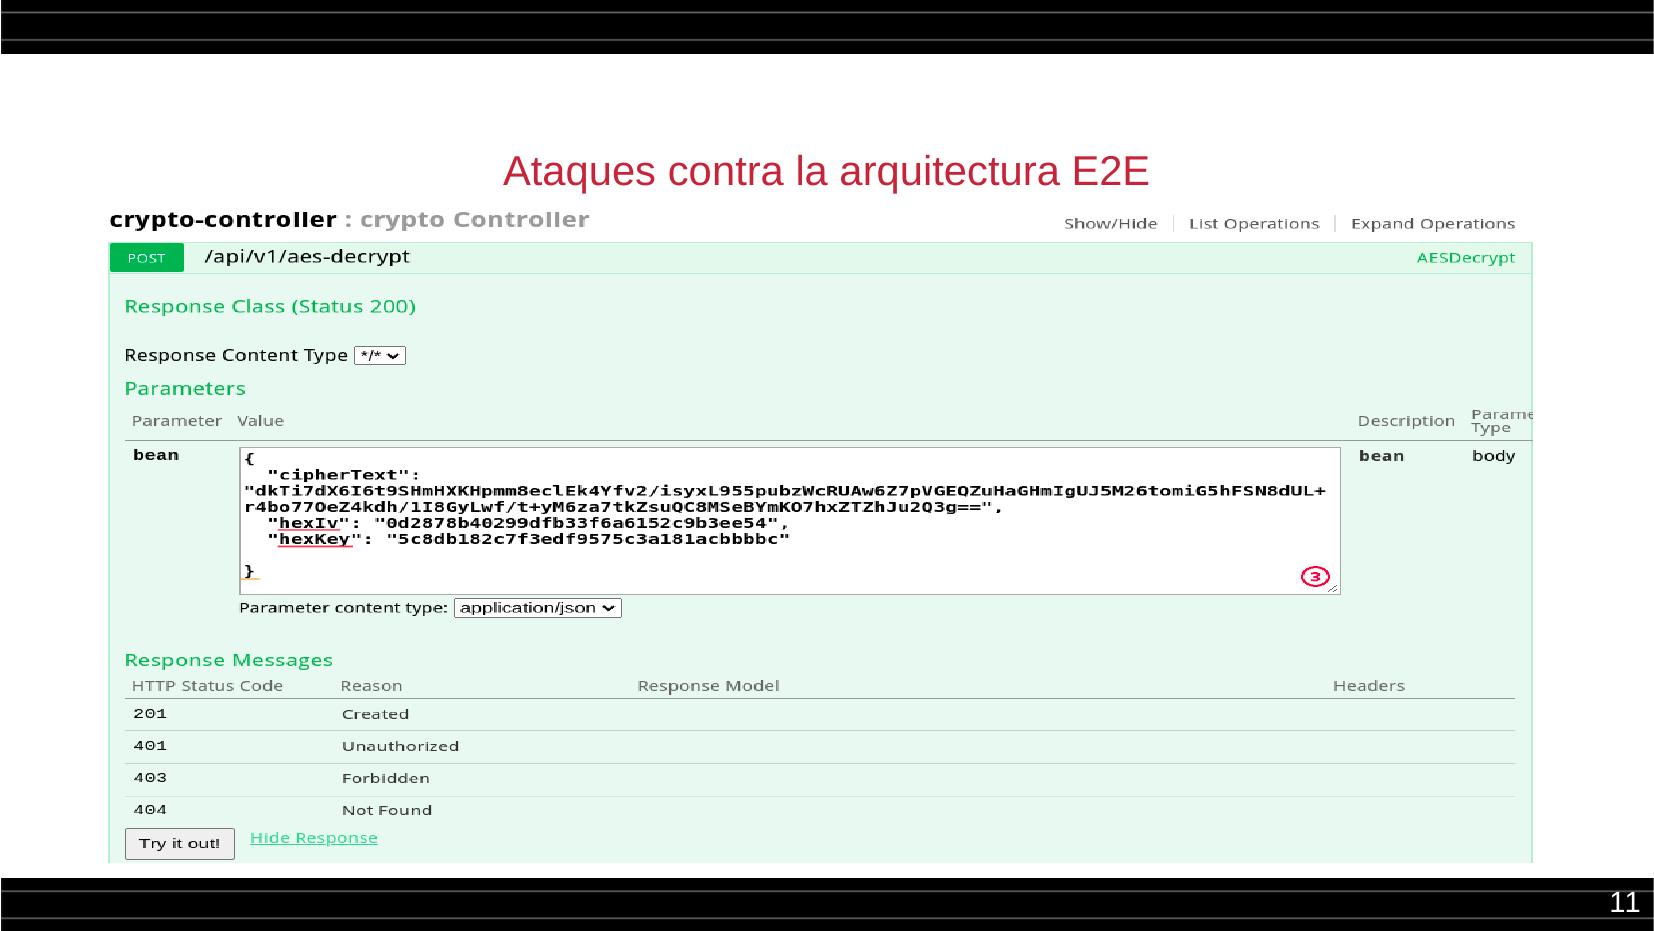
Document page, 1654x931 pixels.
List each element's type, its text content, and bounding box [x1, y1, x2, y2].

picture [1, 0, 1654, 54]
picture [90, 212, 1575, 863]
title Ataques contra la arquitectura E2E [82, 92, 1571, 249]
picture [1, 878, 1654, 931]
